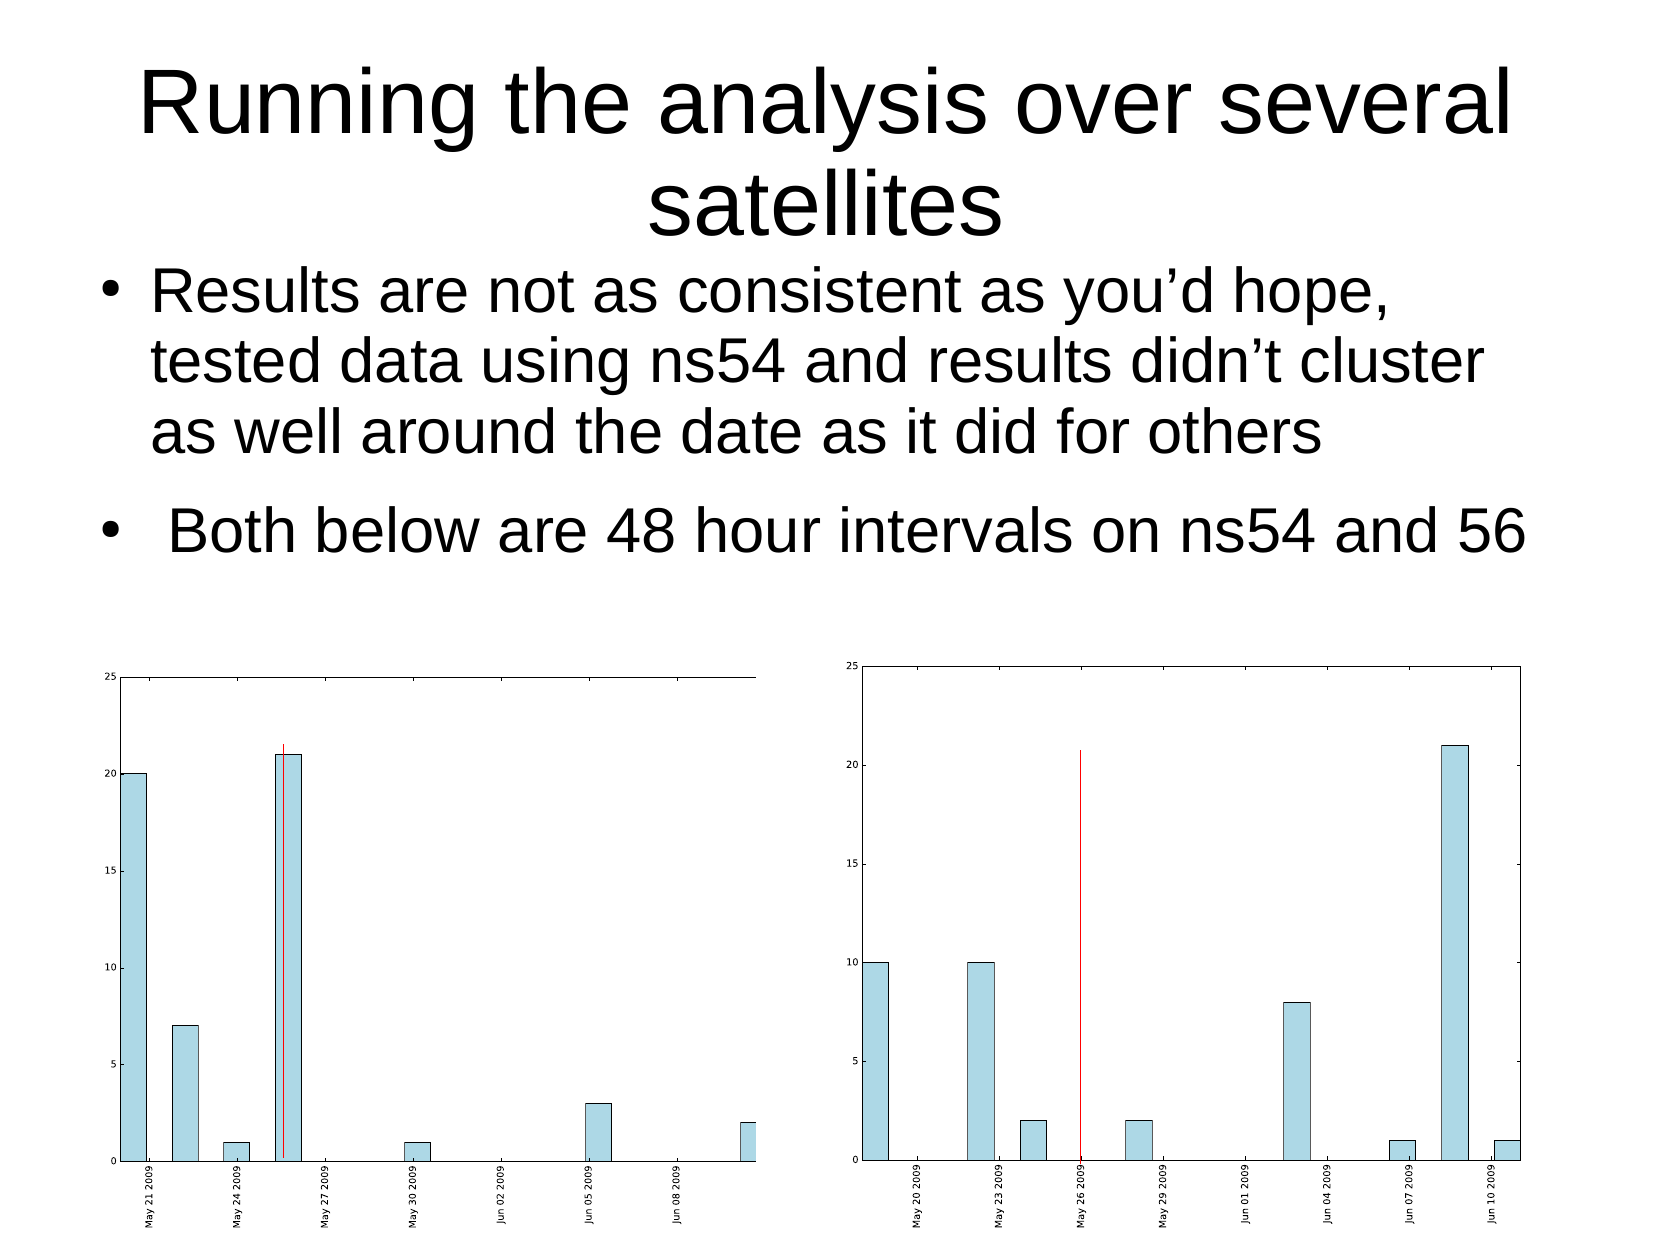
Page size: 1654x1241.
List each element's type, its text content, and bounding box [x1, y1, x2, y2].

title Running the analysis over several satellites [82, 49, 1571, 254]
picture [16, 602, 1607, 1241]
list Results are not as consistent as you’d hope, tested data using ns54 and results didn’t cluster as well around the date as it did for others Both below are 48 hour intervals on ns54 and 56 [82, 254, 1571, 614]
